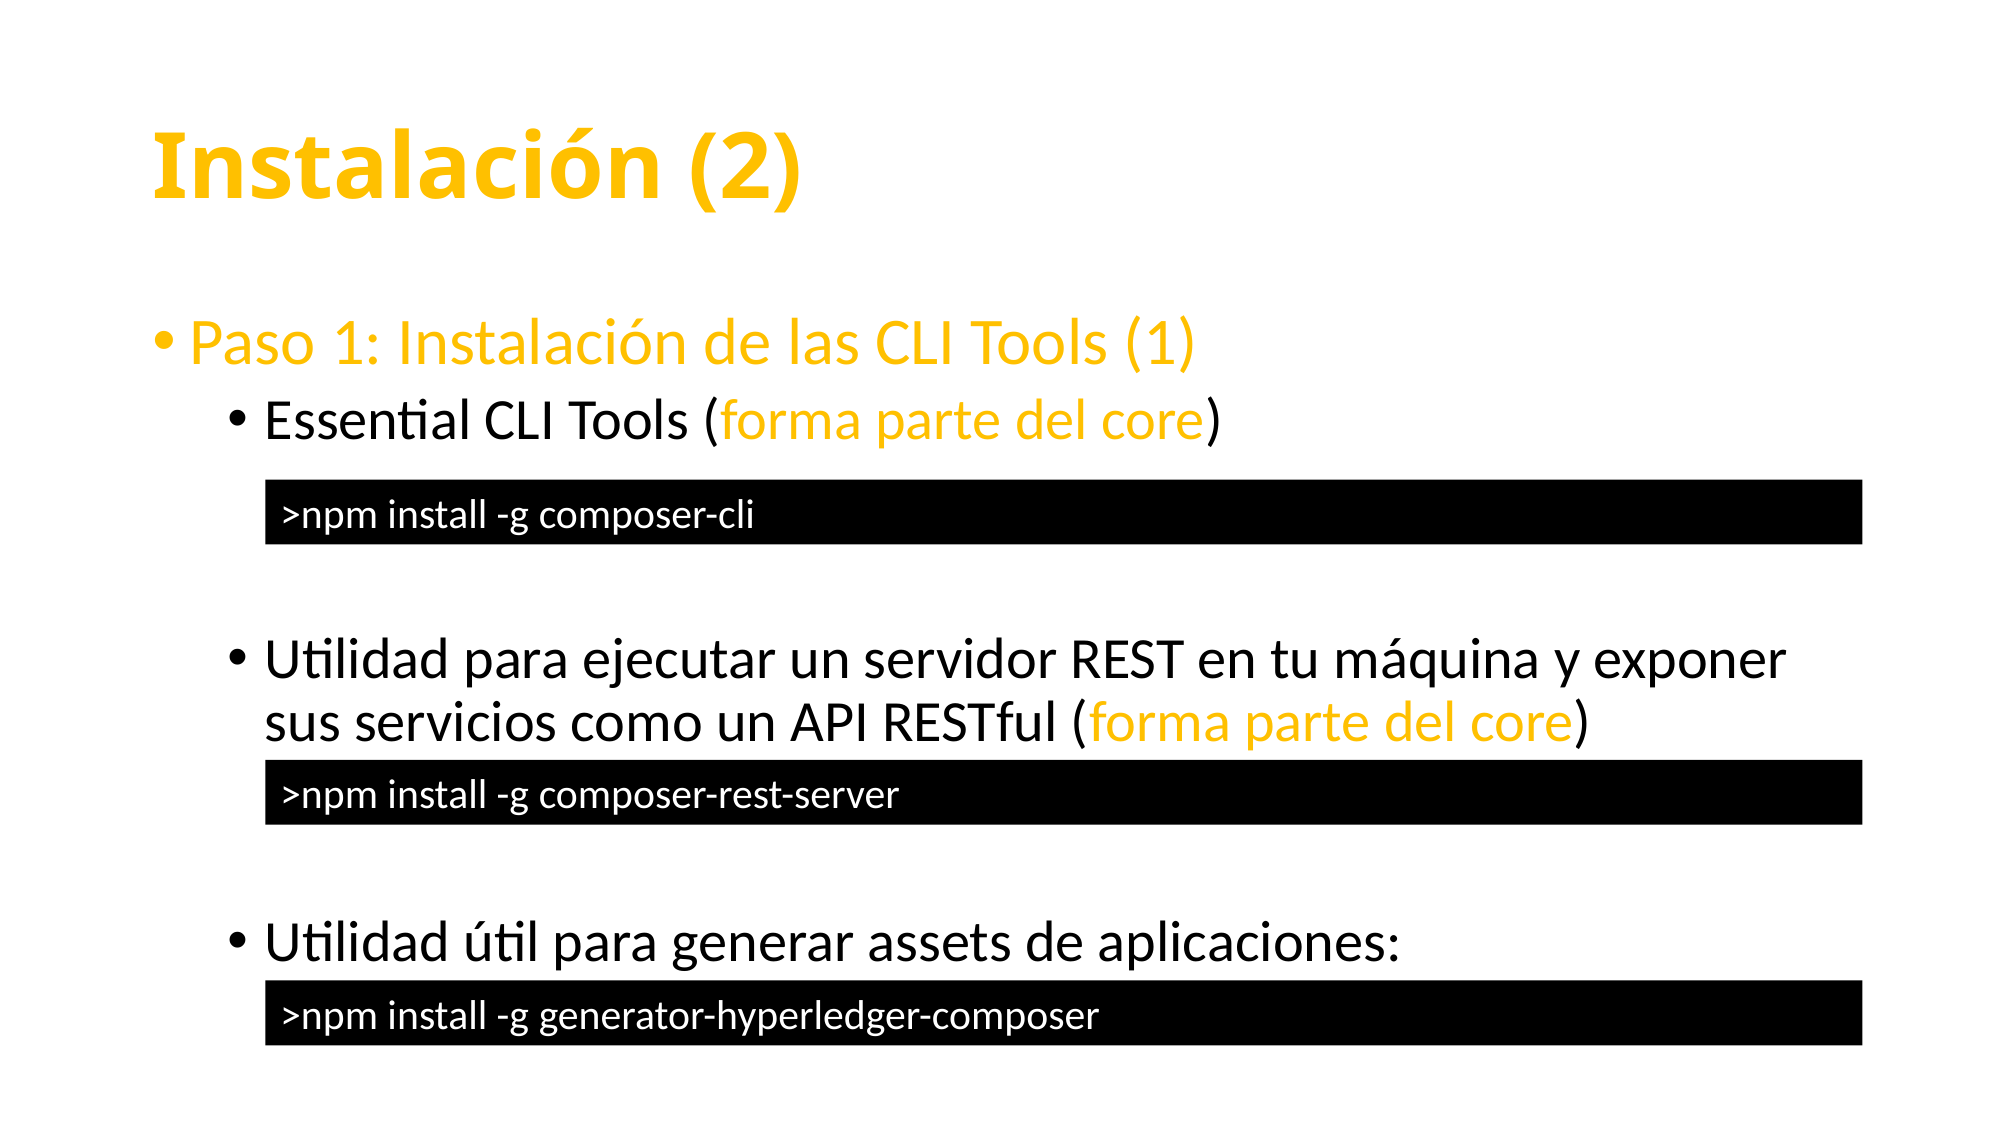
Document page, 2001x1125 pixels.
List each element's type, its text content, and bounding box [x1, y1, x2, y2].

text_box >npm install -g composer-cli [265, 479, 1863, 545]
list Paso 1: Instalación de las CLI Tools (1) Essential CLI Tools (forma parte del core) Utilidad para ejecutar un servidor REST en tu máquina y exponer sus servicios como un API RESTful (forma parte del core) Utilidad útil para generar assets de aplicaciones: [137, 299, 1863, 1014]
text_box >npm install -g generator-hyperledger-composer [265, 980, 1863, 1046]
title Instalación (2) [137, 59, 1863, 278]
text_box >npm install -g composer-rest-server [265, 759, 1863, 825]
